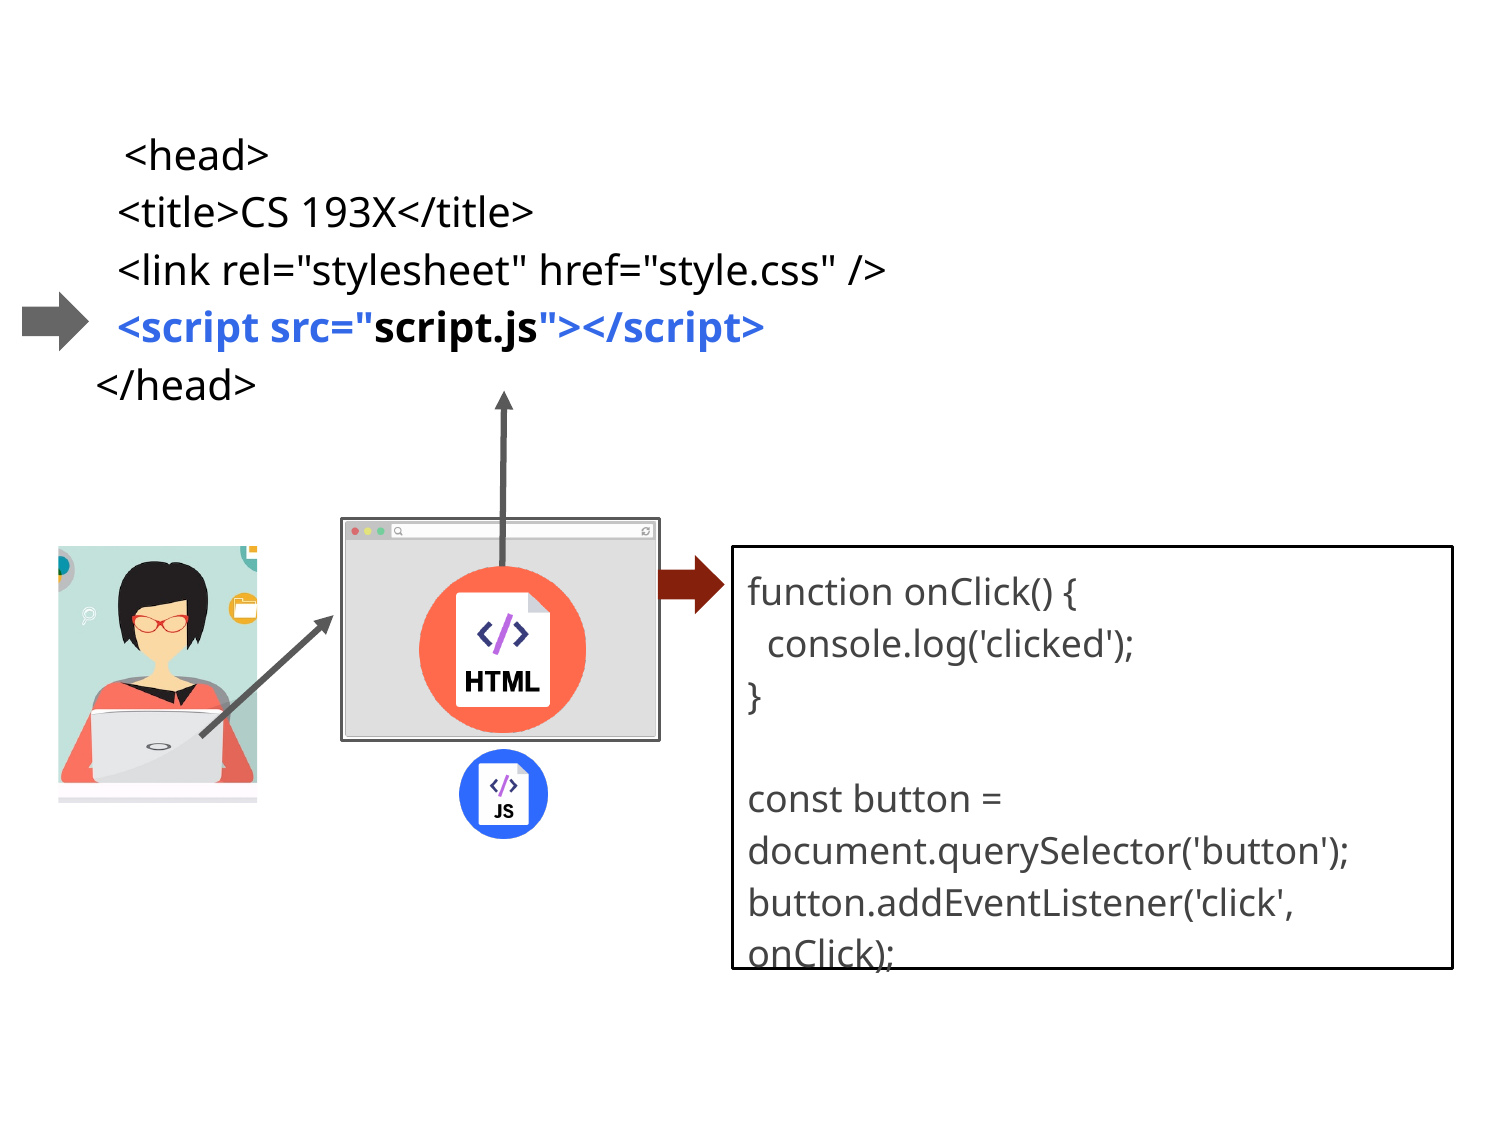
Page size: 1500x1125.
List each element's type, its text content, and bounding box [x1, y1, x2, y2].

text_box [657, 554, 725, 615]
text_box function onClick() { console.log('clicked'); } const button = document.querySelector('button'); button.addEventListener('click', onClick); [732, 546, 1453, 969]
picture [459, 749, 548, 839]
text_box <head> <title>CS 193X</title> <link rel="stylesheet" href="style.css" /> <script src="script.js"></script> </head> [58, 106, 1161, 448]
text_box [22, 291, 89, 352]
picture [343, 519, 658, 739]
picture [58, 546, 258, 803]
